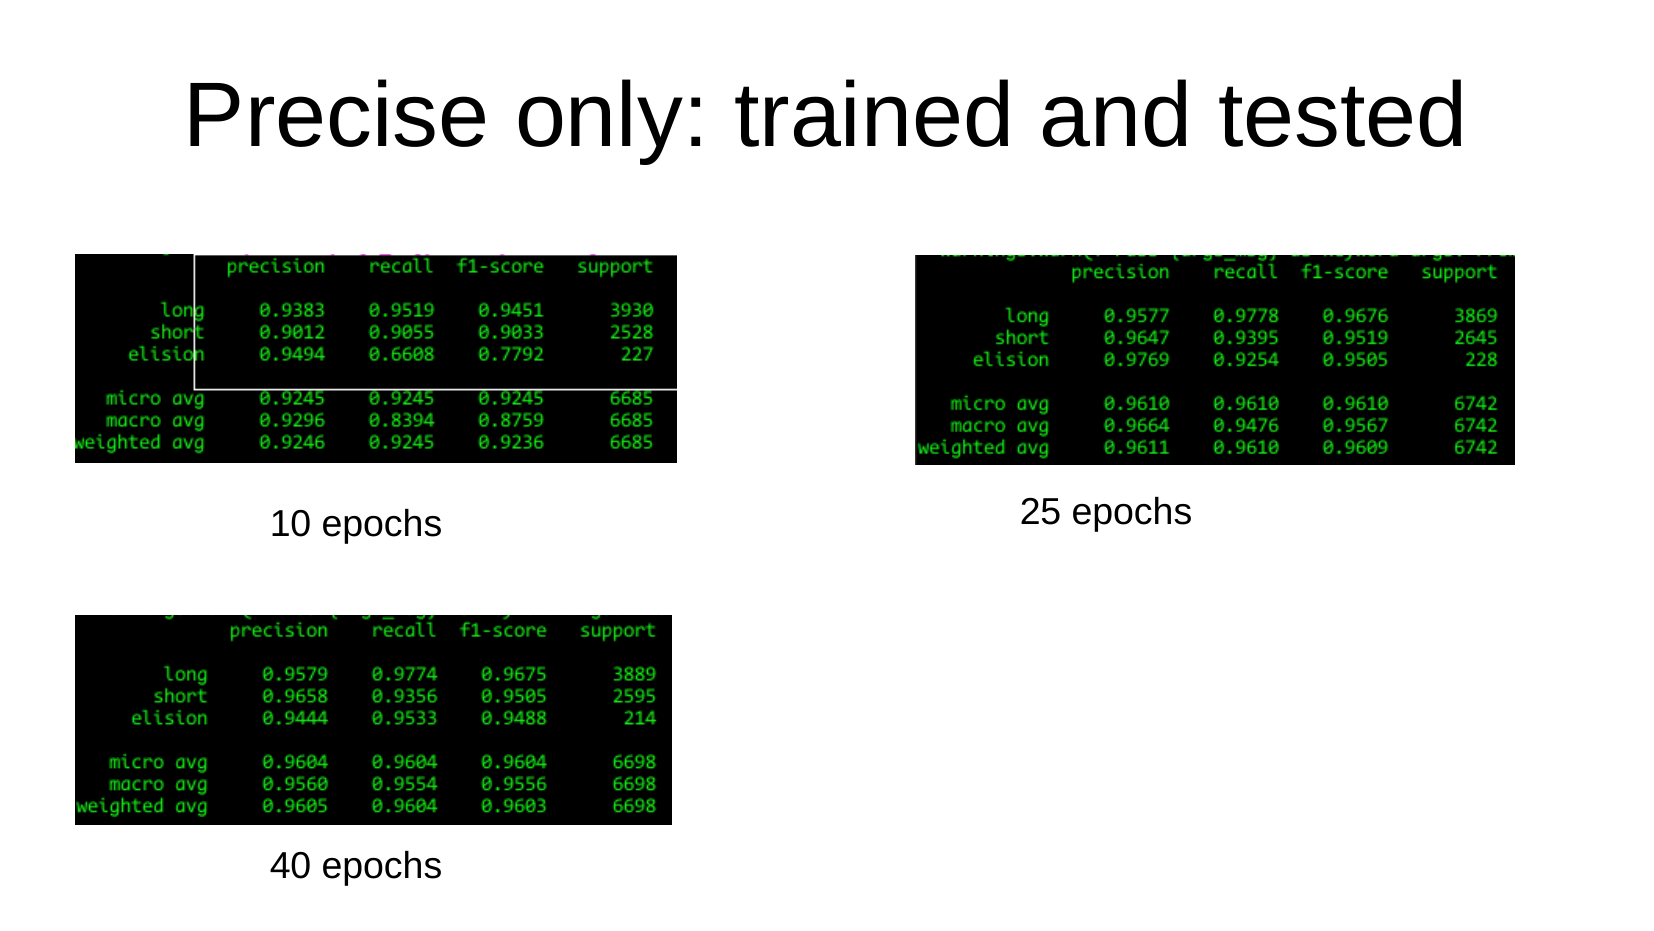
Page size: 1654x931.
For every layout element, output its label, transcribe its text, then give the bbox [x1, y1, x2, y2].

text_box 25 epochs [1005, 483, 1321, 541]
title Precise only: trained and tested [82, 37, 1571, 193]
text_box 40 epochs [255, 837, 571, 895]
picture [75, 254, 677, 463]
picture [915, 255, 1515, 466]
text_box 10 epochs [255, 495, 571, 552]
picture [75, 615, 672, 826]
